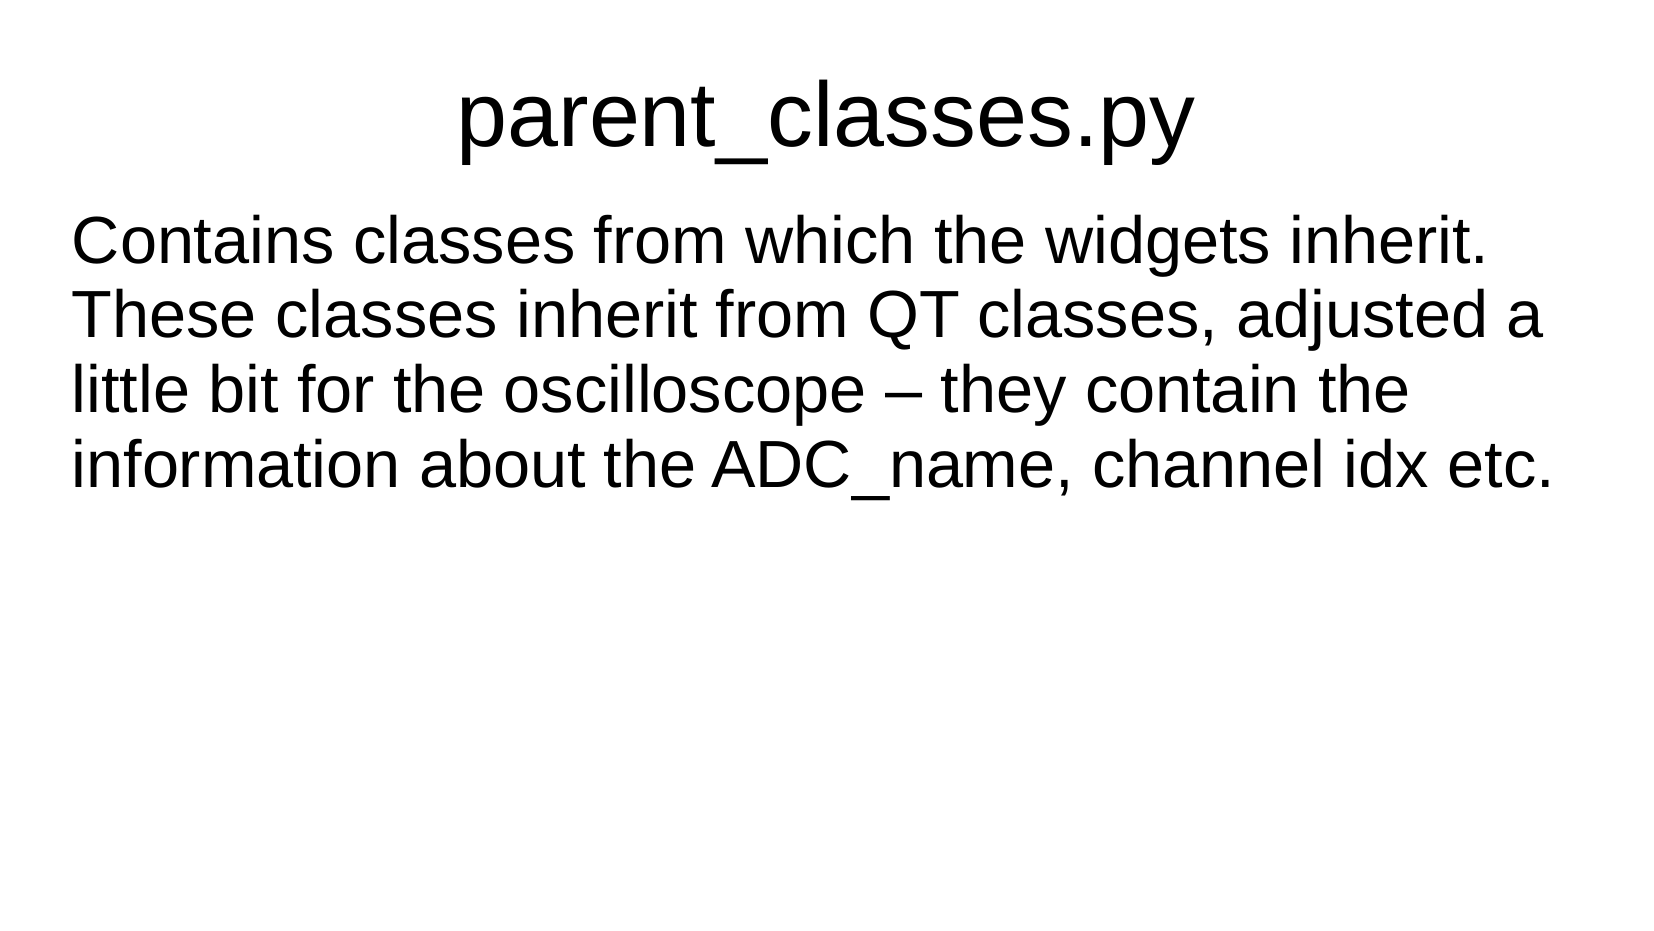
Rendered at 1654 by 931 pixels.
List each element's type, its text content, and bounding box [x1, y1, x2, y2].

subtitle Contains classes from which the widgets inherit. These classes inherit from QT classes, adjusted a little bit for the oscilloscope – they contain the information about the ADC_name, channel idx etc. [71, 202, 1561, 743]
title parent_classes.py [82, 37, 1571, 193]
